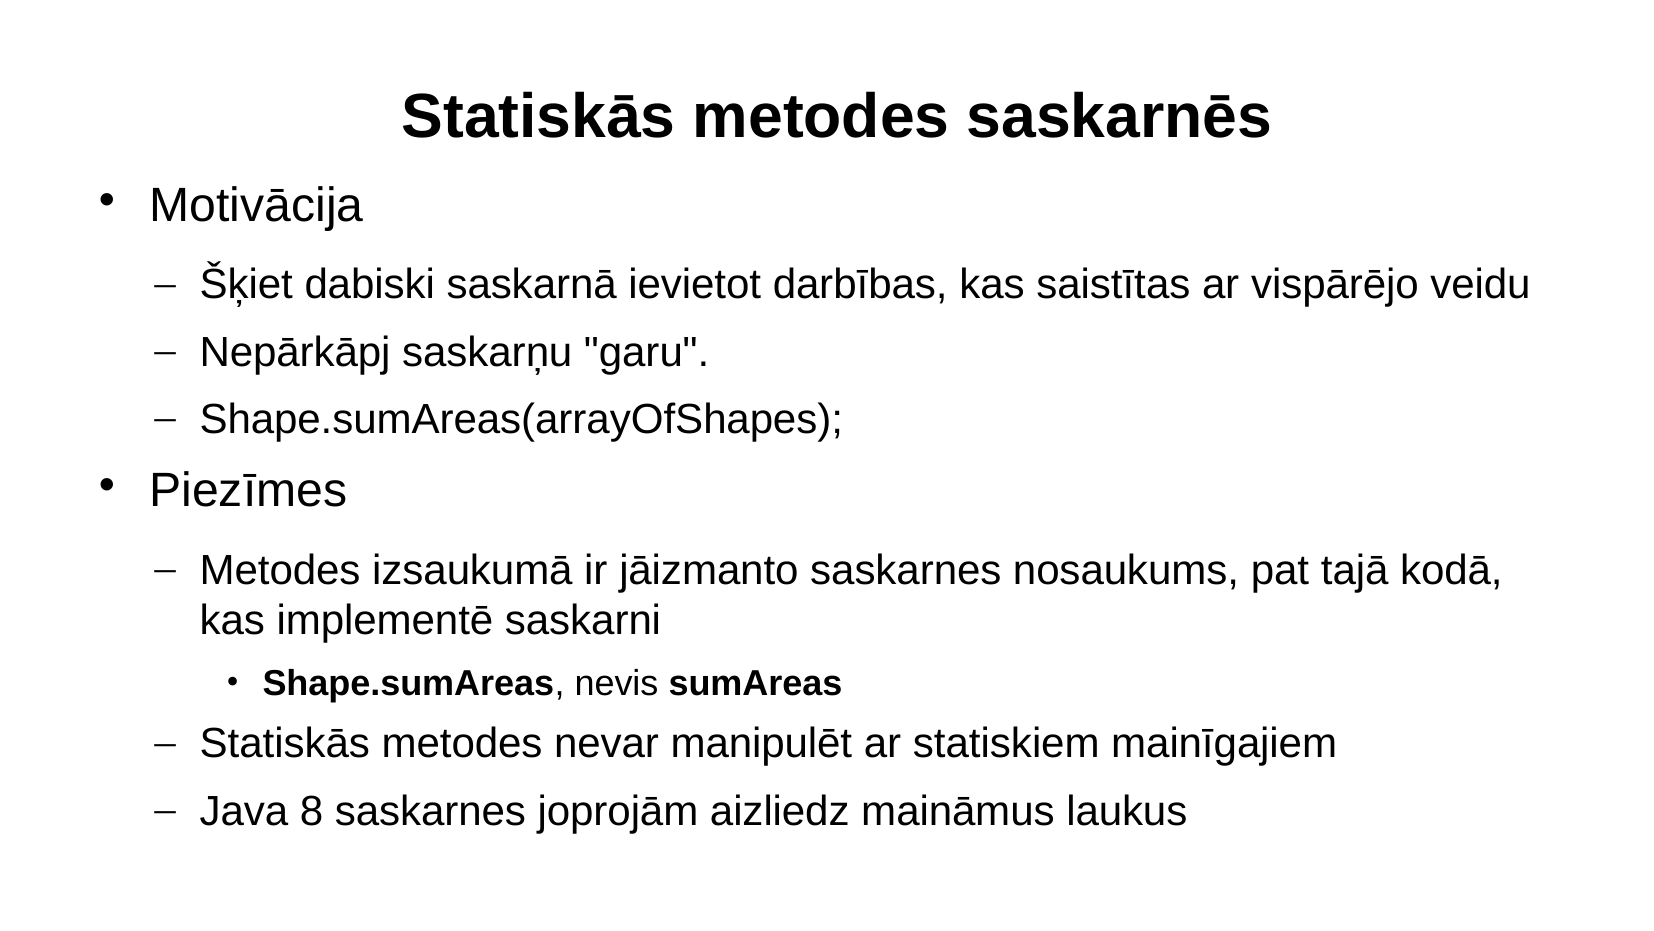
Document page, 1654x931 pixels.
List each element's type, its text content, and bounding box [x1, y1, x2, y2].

list Motivācija Šķiet dabiski saskarnā ievietot darbības, kas saistītas ar vispārējo veidu Nepārkāpj saskarņu "garu". Shape.sumAreas(arrayOfShapes); Piezīmes Metodes izsaukumā ir jāizmanto saskarnes nosaukums, pat tajā kodā, kas implementē saskarni Shape.sumAreas, nevis sumAreas Statiskās metodes nevar manipulēt ar statiskiem mainīgajiem Java 8 saskarnes joprojām aizliedz maināmus laukus [82, 168, 1538, 889]
title Statiskās metodes saskarnēs [82, 36, 1571, 192]
